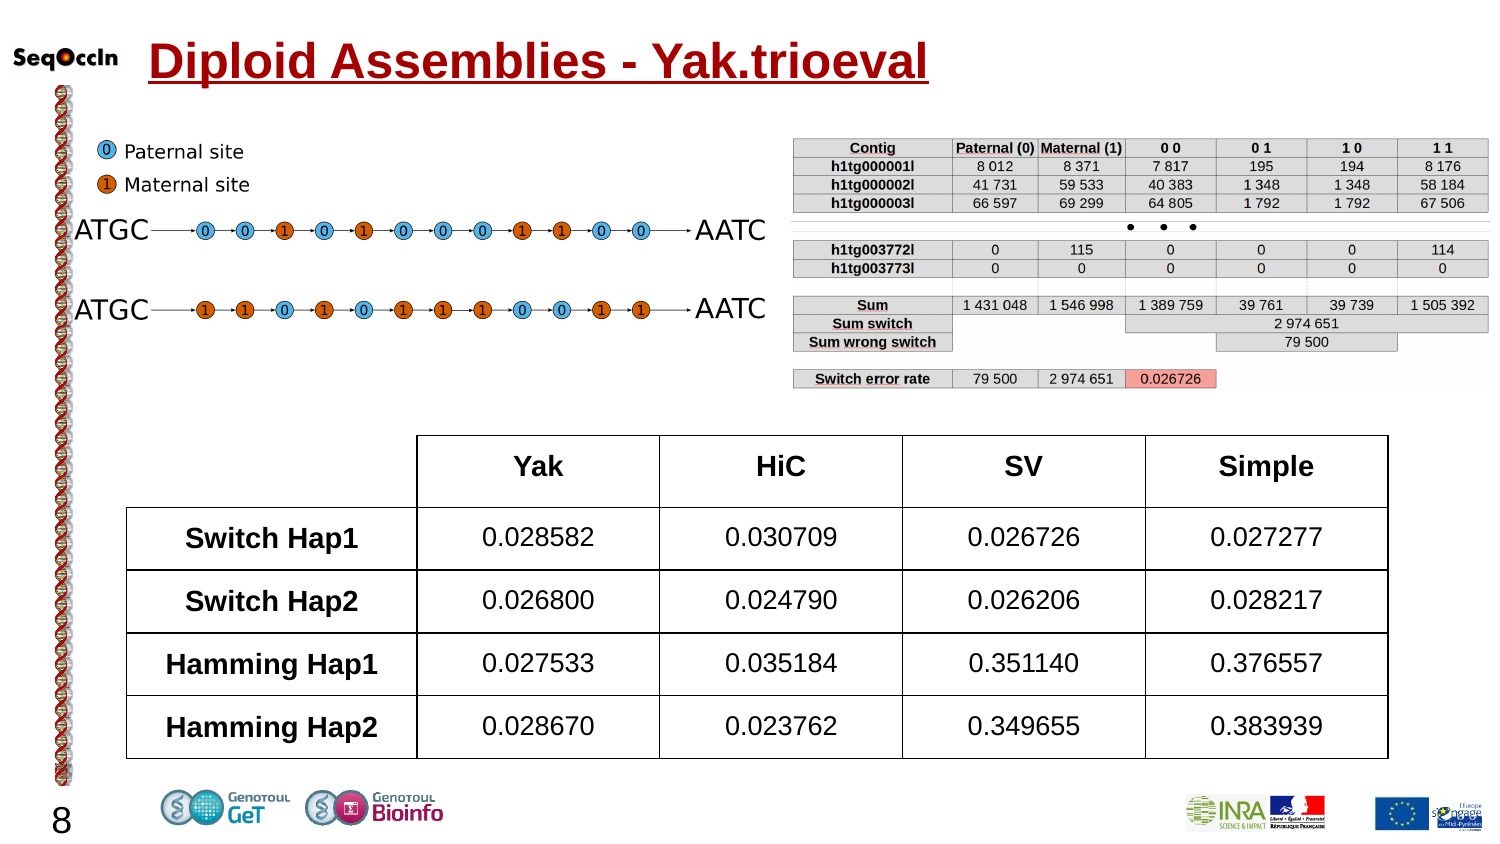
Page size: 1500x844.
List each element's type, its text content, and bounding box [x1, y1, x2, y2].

text_box Diploid Assemblies - Yak.trioeval [137, 22, 1378, 160]
picture [300, 785, 448, 830]
table_cell Switch Hap2 [127, 571, 416, 632]
picture [156, 785, 294, 830]
table_header HiC [660, 436, 902, 507]
table_header SV [903, 436, 1145, 507]
table_cell 0.028670 [418, 696, 659, 758]
table_header Yak [418, 436, 659, 507]
table_cell 0.349655 [903, 696, 1145, 758]
picture [791, 137, 1490, 390]
table_cell 0.028217 [1146, 571, 1387, 632]
table_cell 0.035184 [660, 634, 902, 695]
table_cell 0.028582 [418, 508, 659, 569]
table_cell 0.383939 [1146, 696, 1387, 758]
picture [74, 140, 765, 320]
table_header [127, 436, 416, 507]
table_cell 0.026726 [903, 508, 1145, 569]
picture [1270, 795, 1325, 829]
table_cell 0.027277 [1146, 508, 1387, 569]
table_cell Hamming Hap1 [127, 634, 416, 695]
table_cell 0.023762 [660, 696, 902, 758]
table_cell Switch Hap1 [127, 508, 416, 569]
table_cell 0.026800 [418, 571, 659, 632]
table_cell 0.351140 [903, 634, 1145, 695]
picture [1185, 794, 1267, 832]
picture [55, 85, 68, 786]
table_cell 0.026206 [903, 571, 1145, 632]
table_cell 0.027533 [418, 634, 659, 695]
table_cell 0.030709 [660, 508, 902, 569]
table_cell Hamming Hap2 [127, 696, 416, 758]
table_header Simple [1146, 436, 1387, 507]
picture [1374, 796, 1487, 834]
picture [9, 43, 122, 74]
table_cell 0.024790 [660, 571, 902, 632]
table_cell 0.376557 [1146, 634, 1387, 695]
